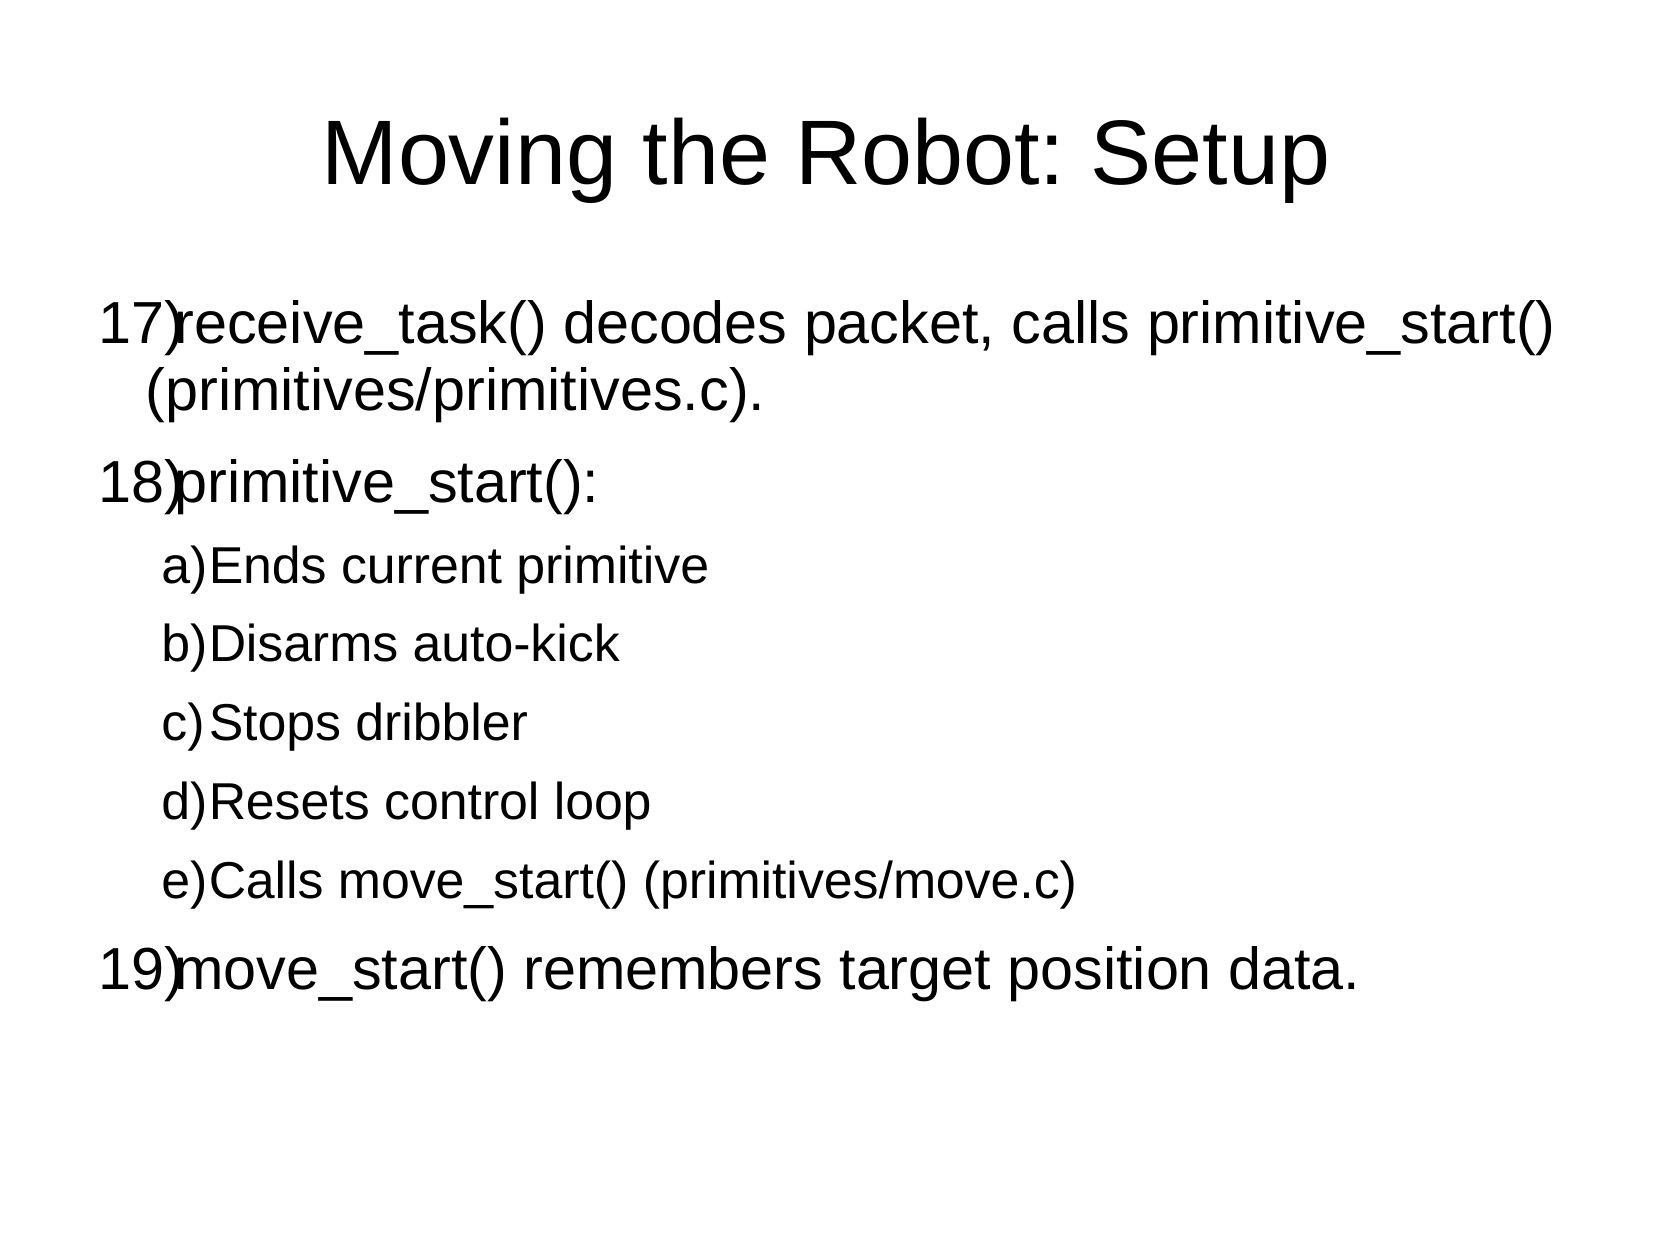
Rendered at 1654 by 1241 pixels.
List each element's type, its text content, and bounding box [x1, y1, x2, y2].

title Moving the Robot: Setup [82, 49, 1571, 257]
list receive_task() decodes packet, calls primitive_start() (primitives/primitives.c). primitive_start(): Ends current primitive Disarms auto-kick Stops dribbler Resets control loop Calls move_start() (primitives/move.c) move_start() remembers target position data. [82, 290, 1571, 1010]
